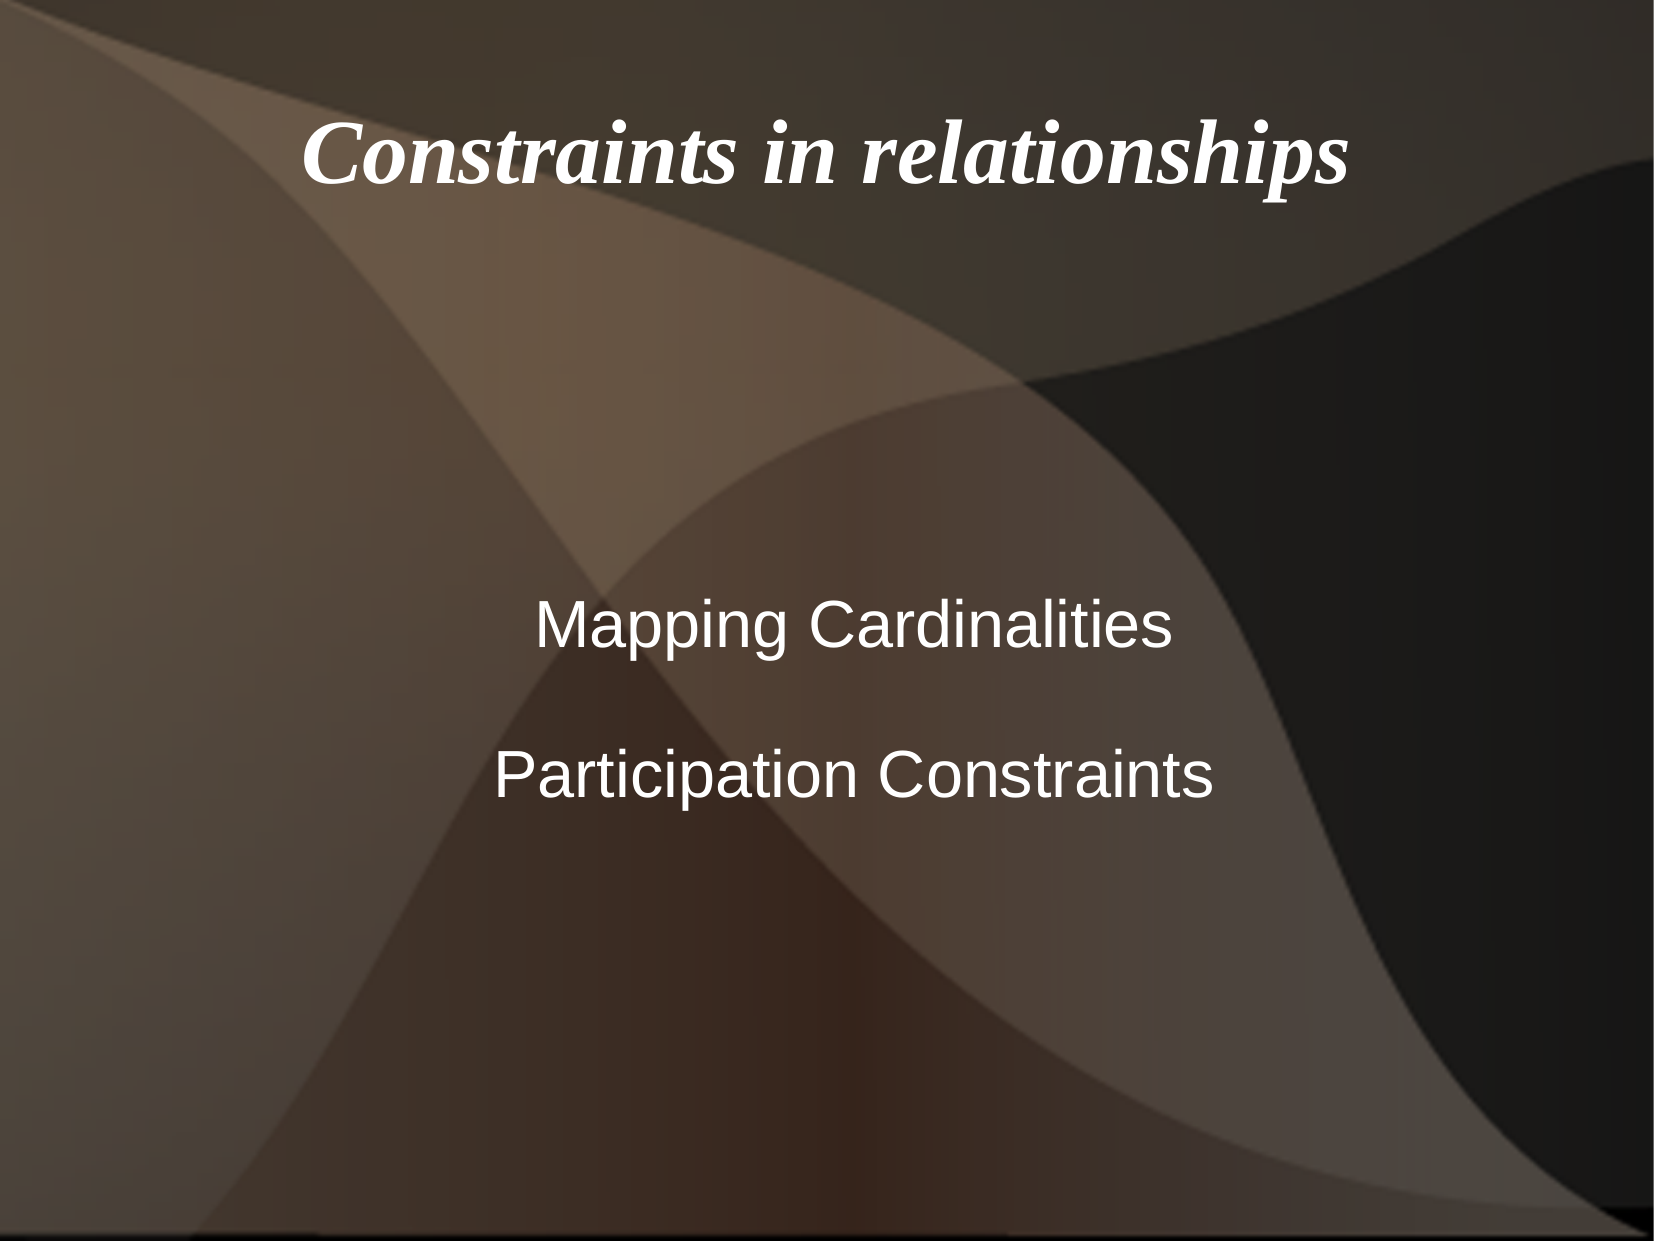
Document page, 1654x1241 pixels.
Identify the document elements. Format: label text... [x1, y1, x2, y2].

picture [0, 0, 1654, 1241]
subtitle Mapping Cardinalities Participation Constraints [82, 297, 1571, 1102]
title Constraints in relationships [82, 56, 1571, 250]
